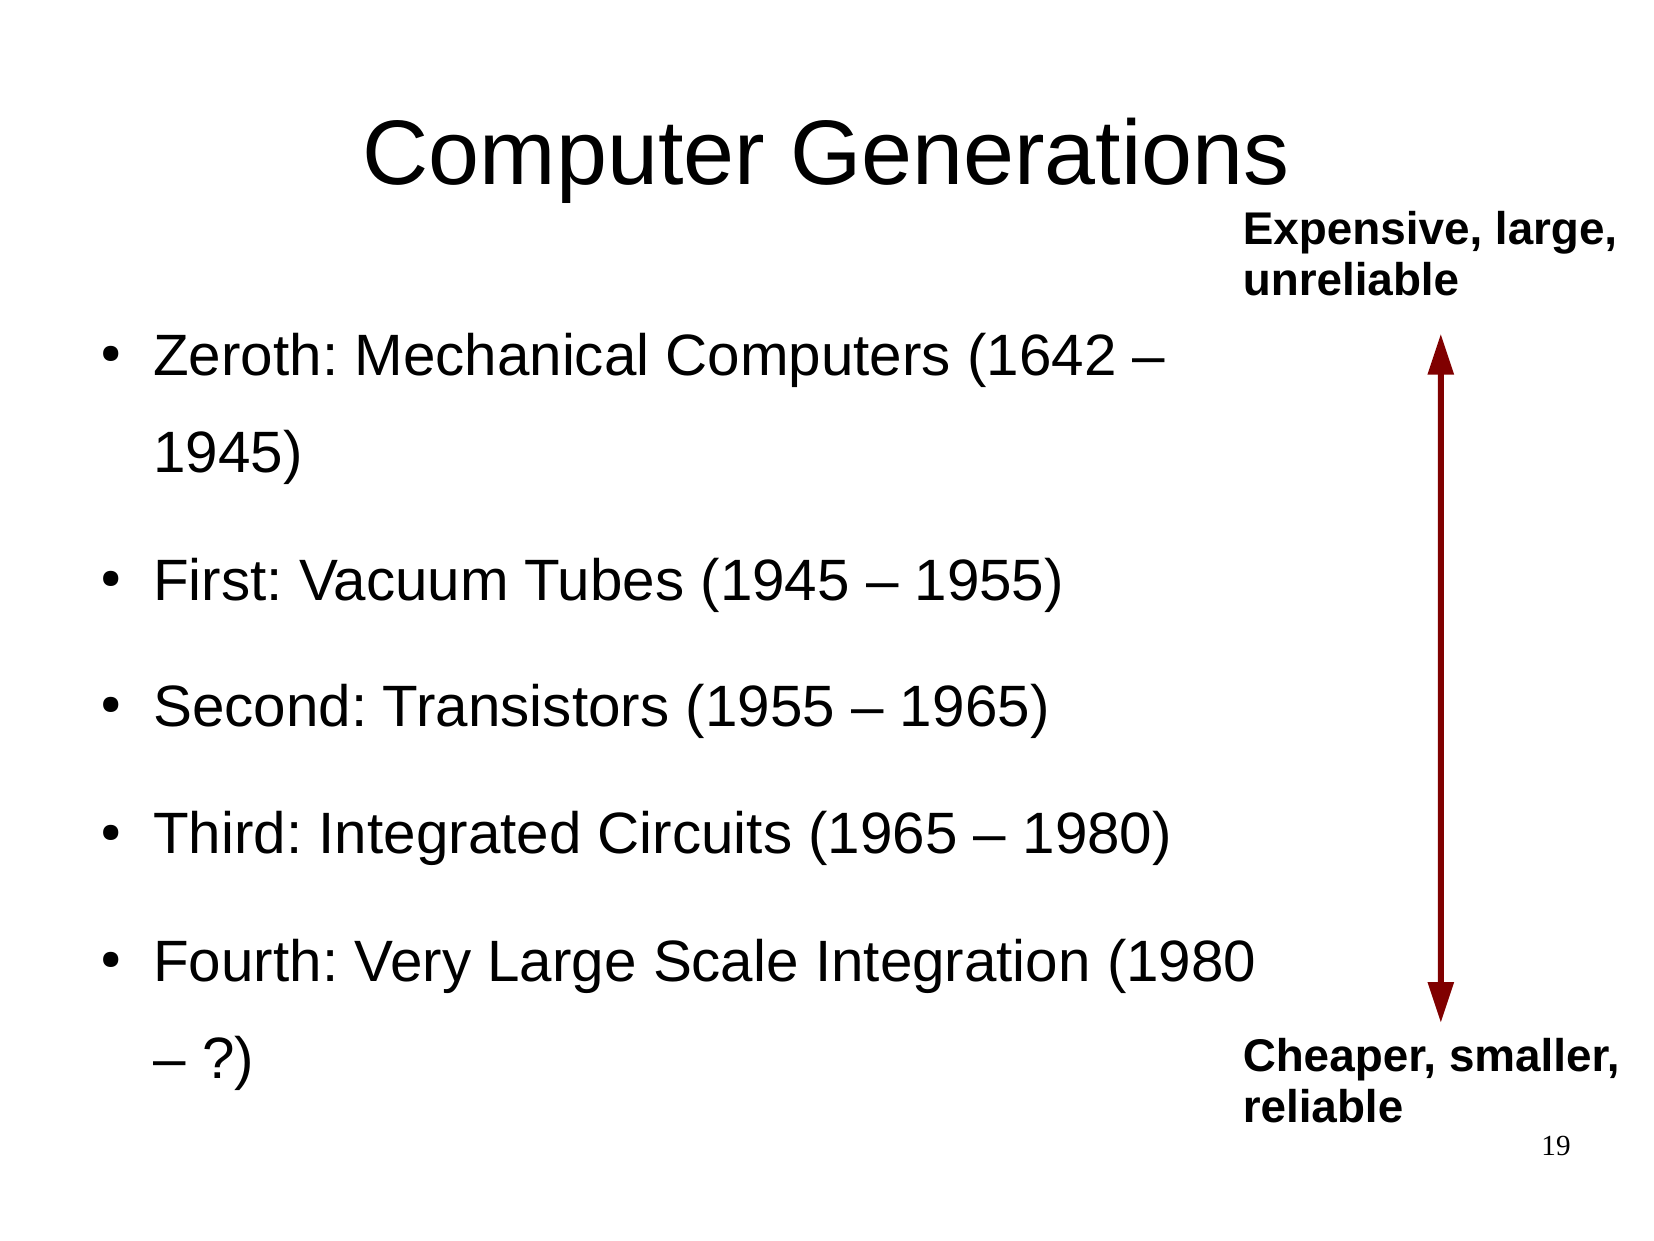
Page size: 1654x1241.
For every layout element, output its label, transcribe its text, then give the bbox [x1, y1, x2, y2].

text_box Expensive, large, unreliable [1228, 195, 1654, 335]
text_box Cheaper, smaller, reliable [1228, 1022, 1654, 1162]
title Computer Generations [82, 49, 1571, 257]
list Zeroth: Mechanical Computers (1642 – 1945) First: Vacuum Tubes (1945 – 1955) Second: Transistors (1955 – 1965) Third: Integrated Circuits (1965 – 1980) Fourth: Very Large Scale Integration (1980 – ?) [82, 290, 1294, 1153]
